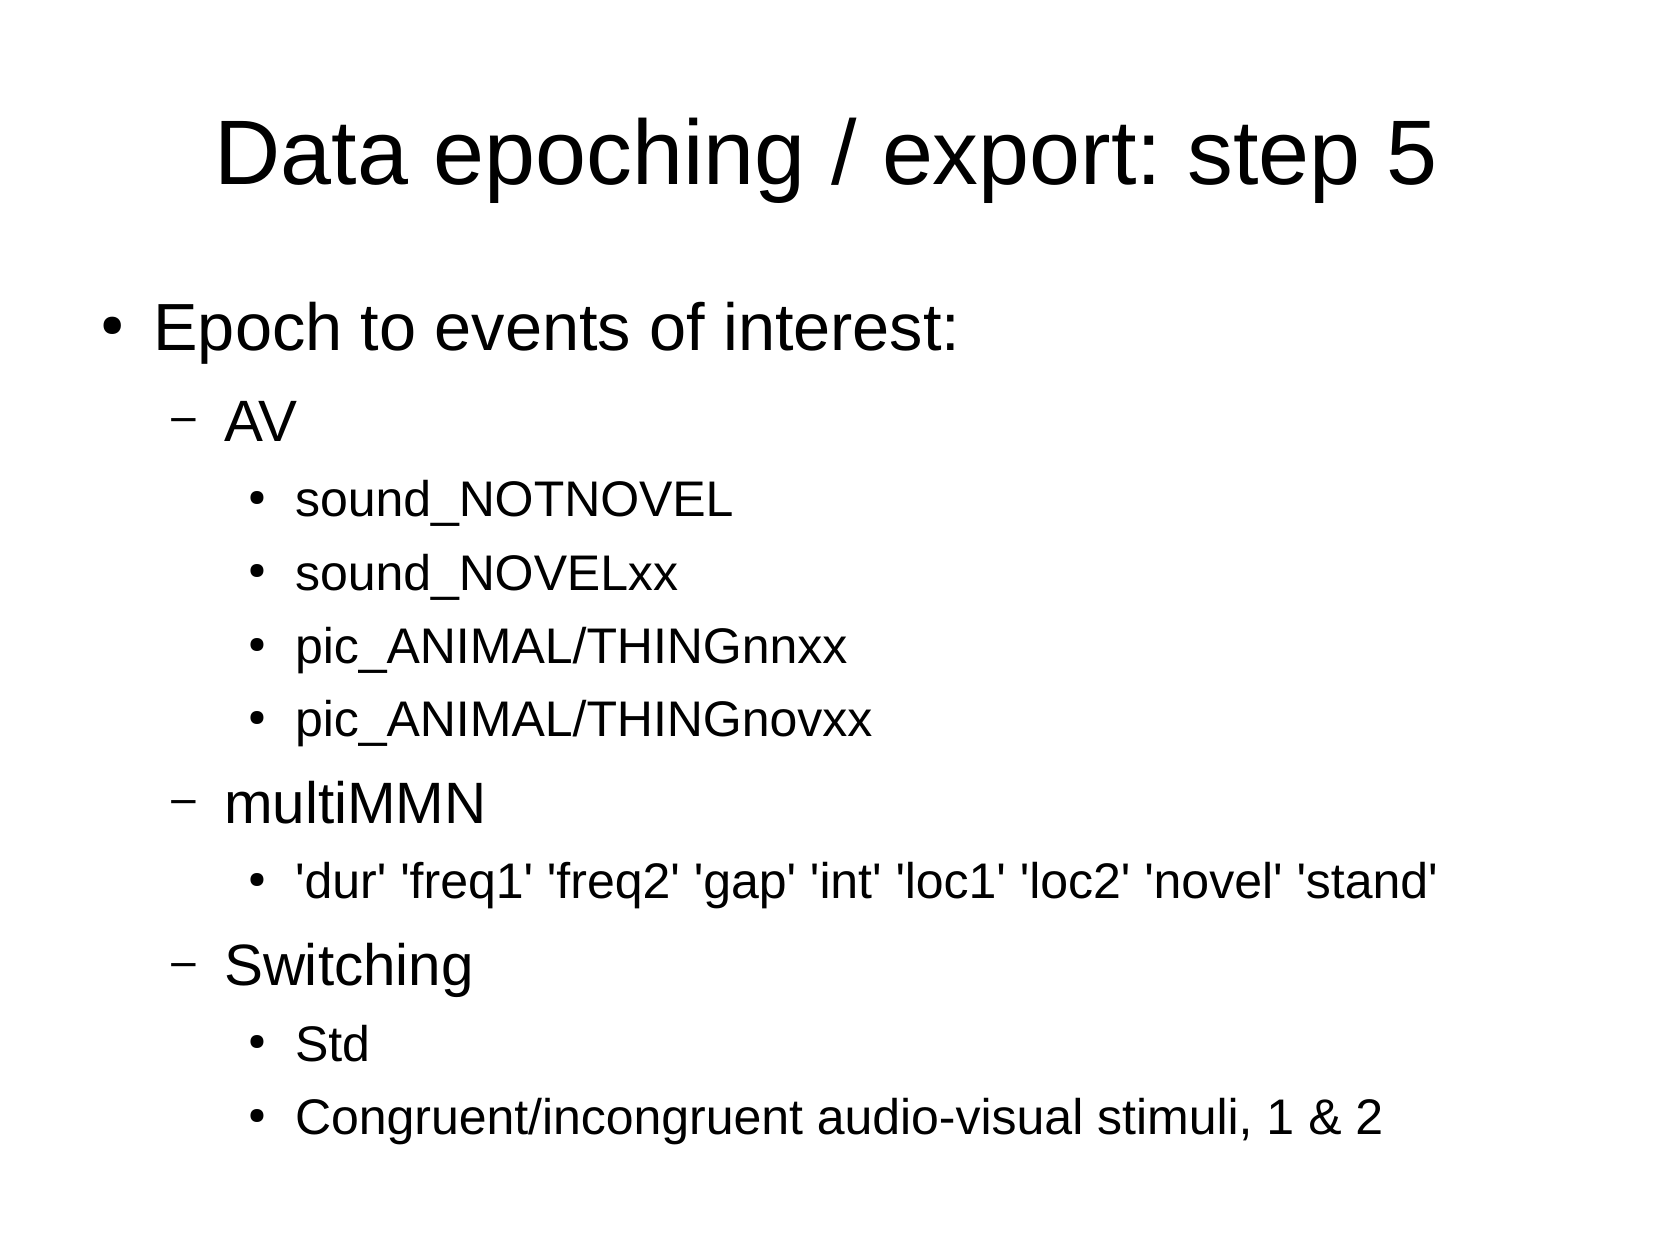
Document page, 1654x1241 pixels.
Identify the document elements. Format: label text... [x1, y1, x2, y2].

list Epoch to events of interest: AV sound_NOTNOVEL sound_NOVELxx pic_ANIMAL/THINGnnxx pic_ANIMAL/THINGnovxx multiMMN 'dur' 'freq1' 'freq2' 'gap' 'int' 'loc1' 'loc2' 'novel' 'stand' Switching Std Congruent/incongruent audio-visual stimuli, 1 & 2 [82, 290, 1571, 1227]
title Data epoching / export: step 5 [82, 49, 1571, 257]
